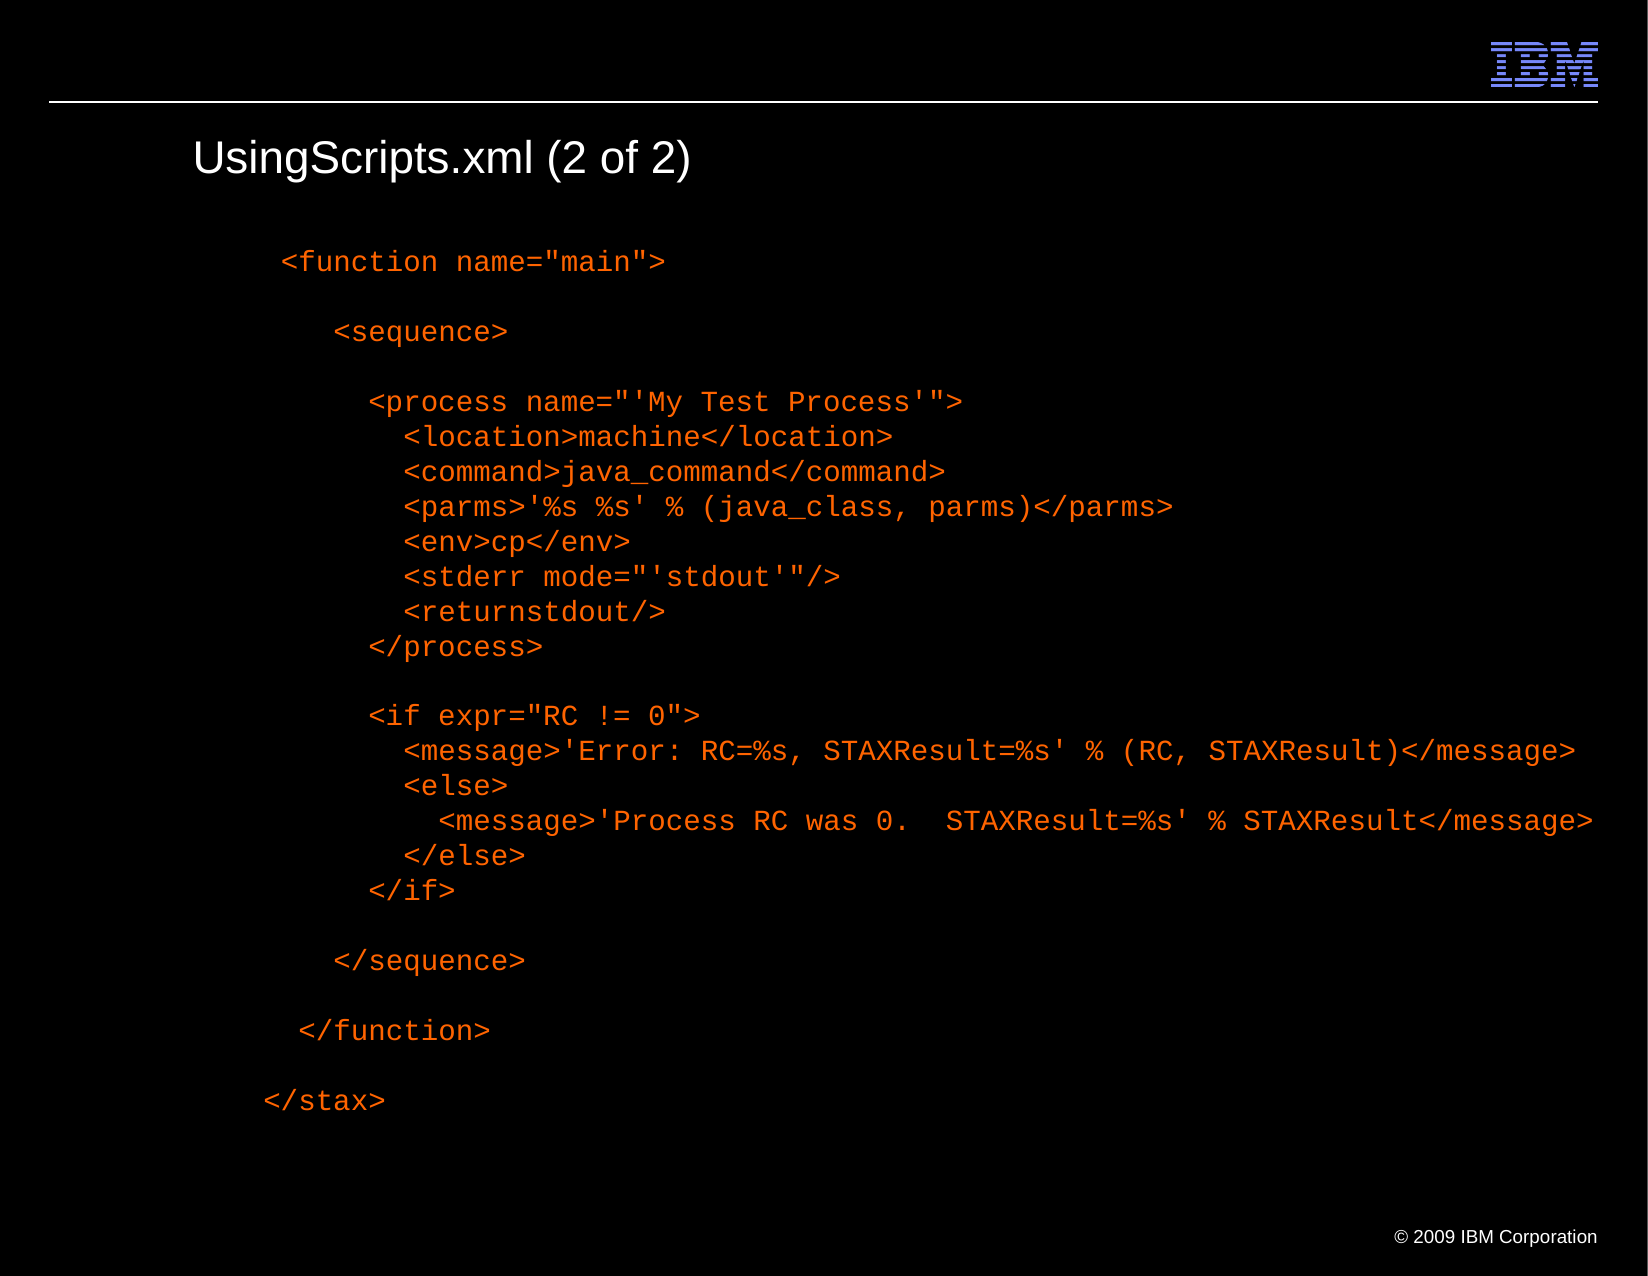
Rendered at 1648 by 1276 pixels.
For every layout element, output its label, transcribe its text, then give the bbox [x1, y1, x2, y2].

text_box <function name="main"> <sequence> <process name="'My Test Process'"> <location>machine</location> <command>java_command</command> <parms>'%s %s' % (java_class, parms)</parms> <env>cp</env> <stderr mode="'stdout'"/> <returnstdout/> </process> <if expr="RC != 0"> <message>'Error: RC=%s, STAXResult=%s' % (RC, STAXResult)</message> <else> <message>'Process RC was 0. STAXResult=%s' % STAXResult</message> </else> </if> </sequence> </function> </stax> [248, 234, 1648, 1125]
title UsingScripts.xml (2 of 2) [175, 125, 1648, 219]
picture [1491, 42, 1598, 87]
